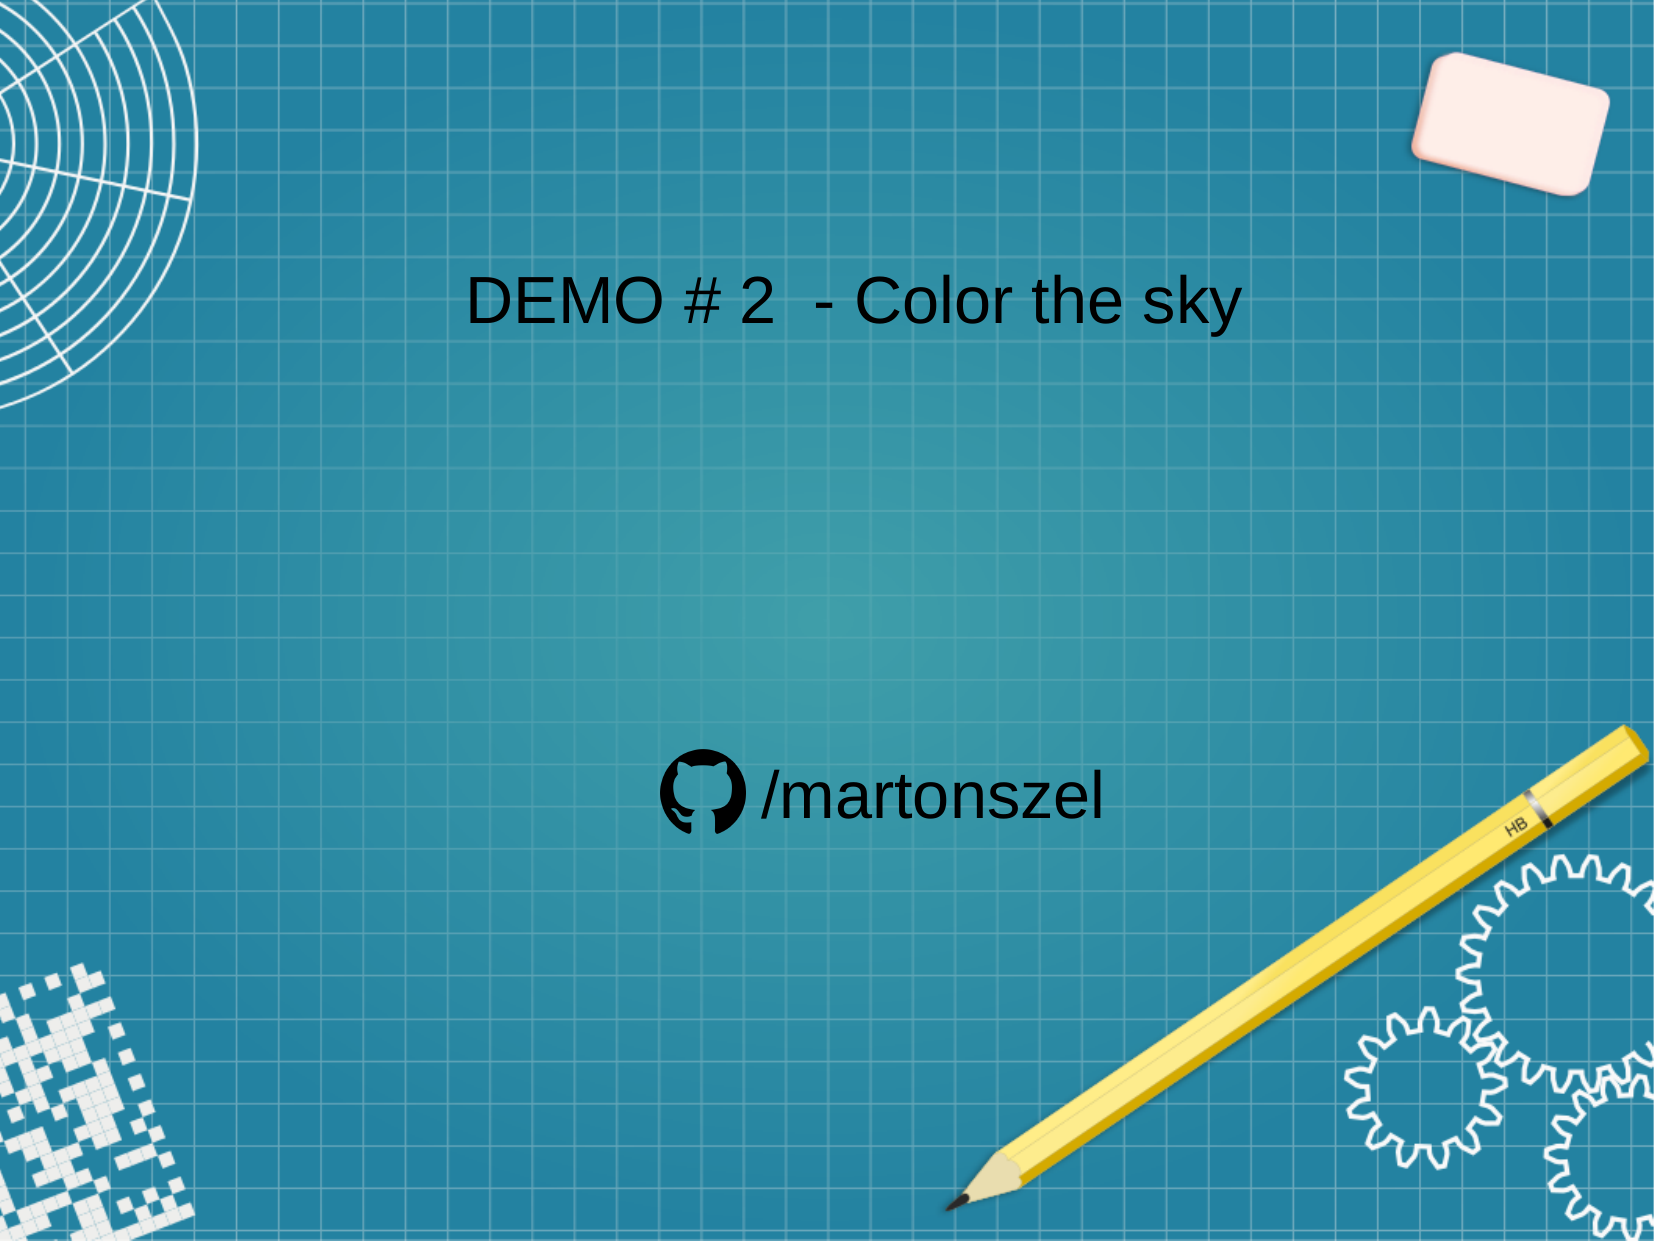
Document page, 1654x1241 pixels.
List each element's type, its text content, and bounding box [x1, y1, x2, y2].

subtitle /martonszel [540, 720, 1346, 871]
text_box DEMO # 2 - Color the sky [465, 150, 1246, 451]
picture [0, 0, 1654, 1241]
